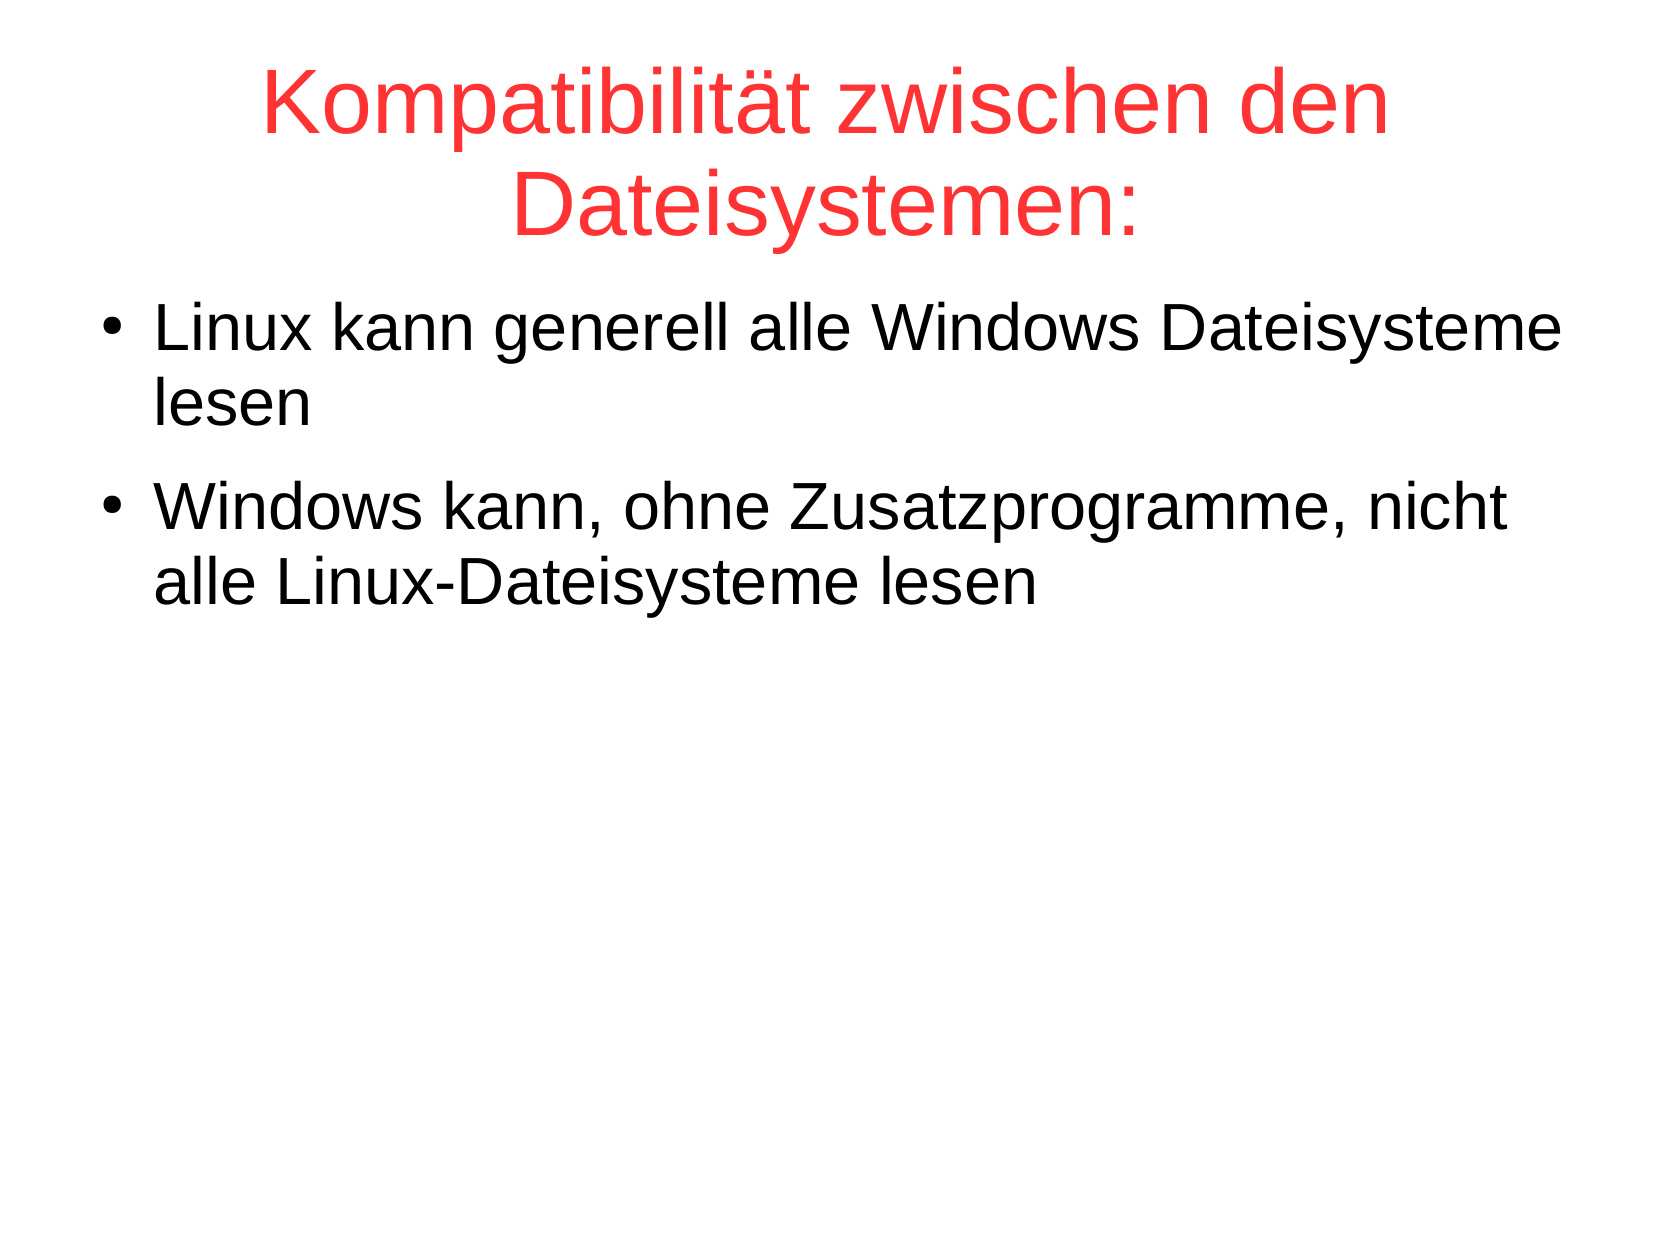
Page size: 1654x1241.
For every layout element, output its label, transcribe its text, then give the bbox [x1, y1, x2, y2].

list Linux kann generell alle Windows Dateisysteme lesen Windows kann, ohne Zusatzprogramme, nicht alle Linux-Dateisysteme lesen [82, 290, 1571, 1109]
title Kompatibilität zwischen den Dateisystemen: [82, 49, 1571, 257]
